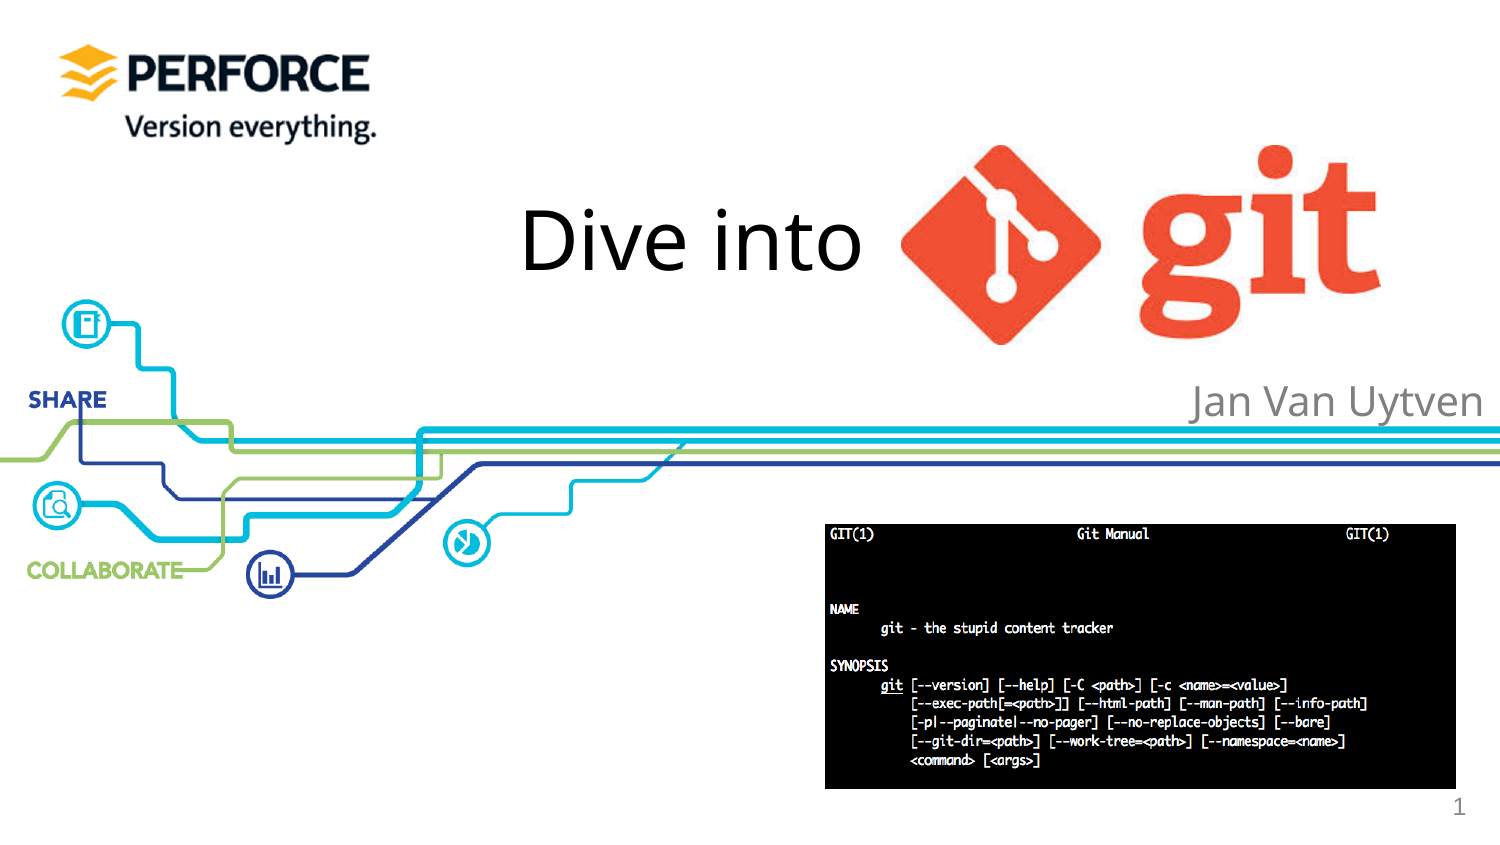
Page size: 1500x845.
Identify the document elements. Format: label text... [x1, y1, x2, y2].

title Dive into [481, 129, 902, 346]
text_box <number> [1131, 782, 1482, 828]
picture [0, 0, 1500, 845]
subtitle Jan Van Uytven [1125, 374, 1486, 436]
